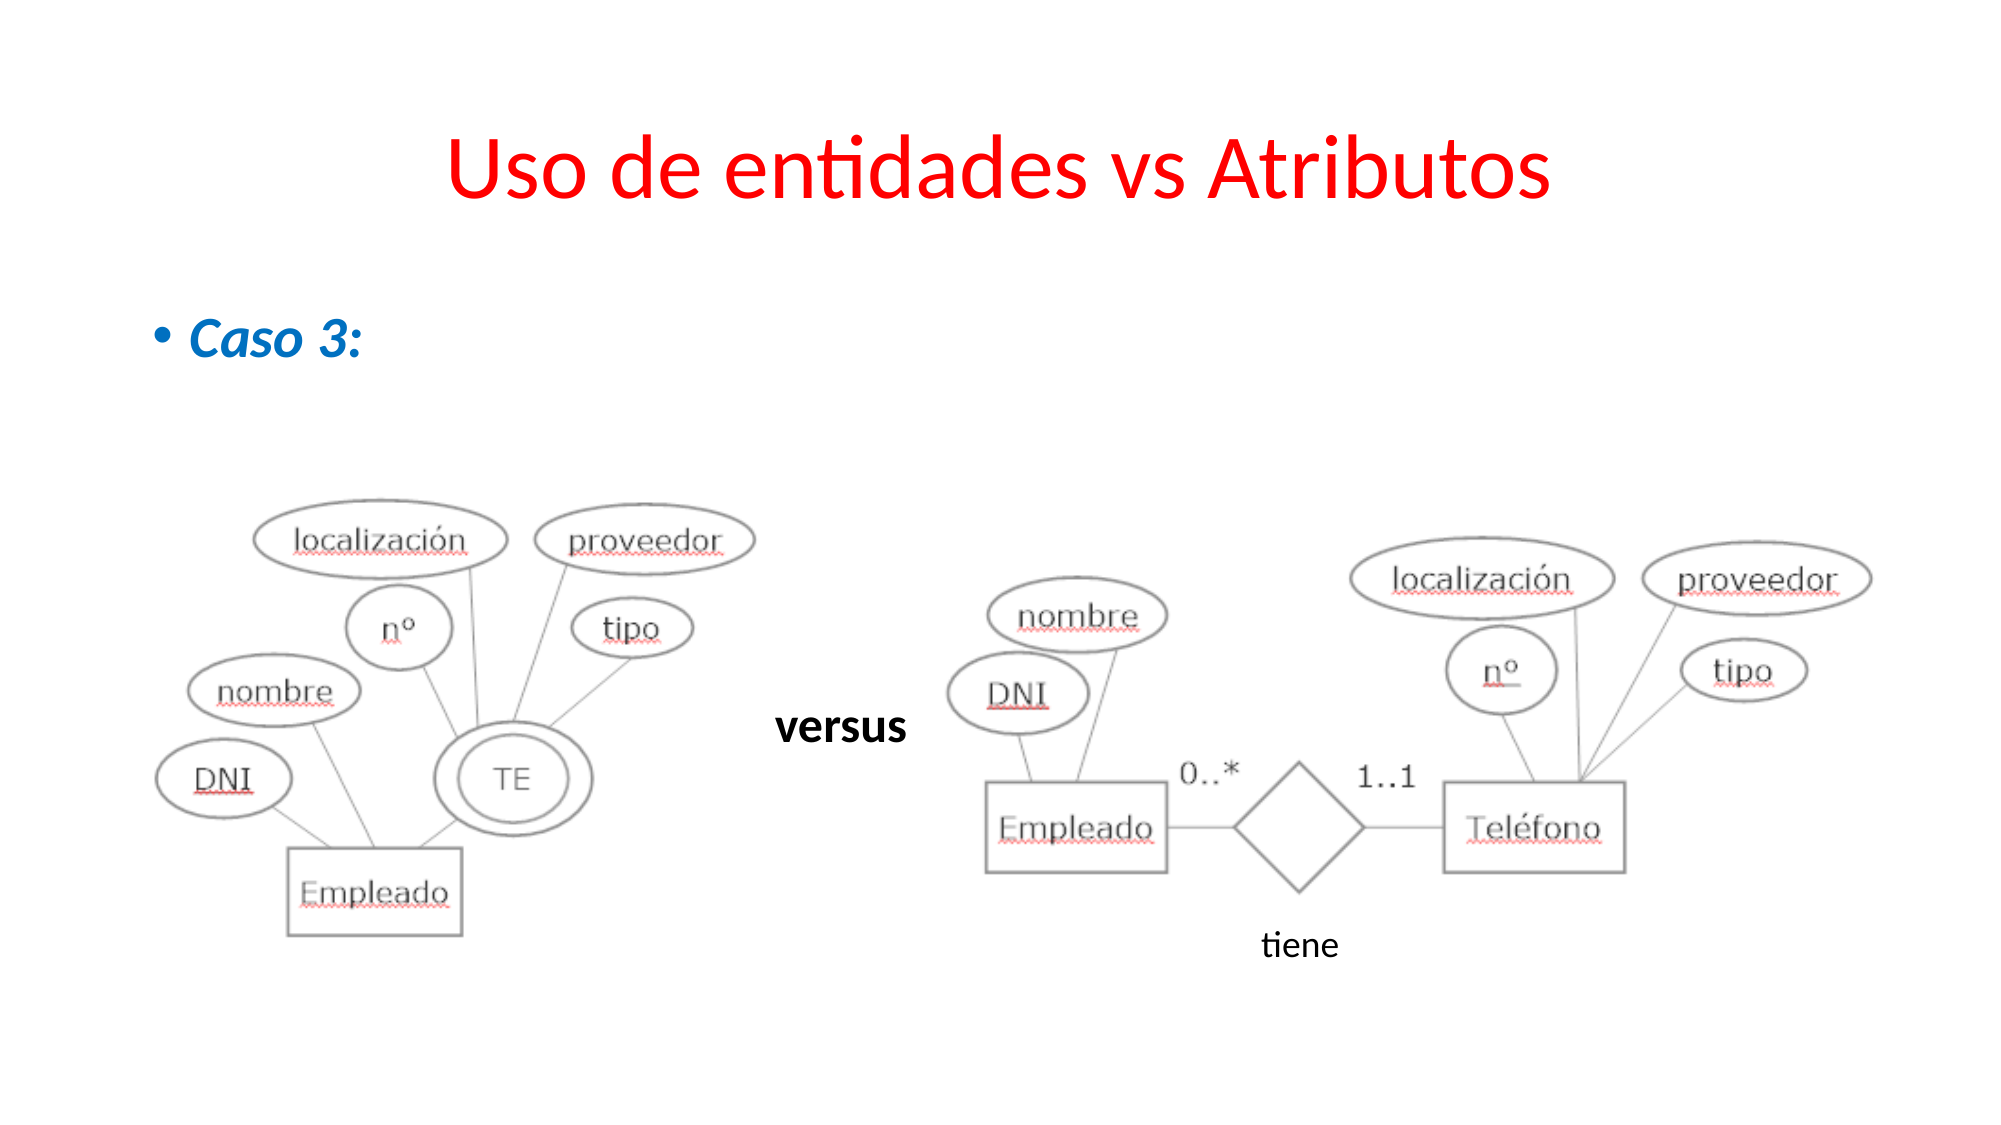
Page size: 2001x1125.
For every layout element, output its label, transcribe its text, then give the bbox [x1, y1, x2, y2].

list Caso 3: [137, 299, 1863, 386]
text_box tiene [1245, 912, 1356, 973]
title Uso de entidades vs Atributos [137, 59, 1863, 278]
picture [137, 483, 760, 952]
text_box versus [759, 684, 923, 760]
picture [923, 508, 1920, 935]
